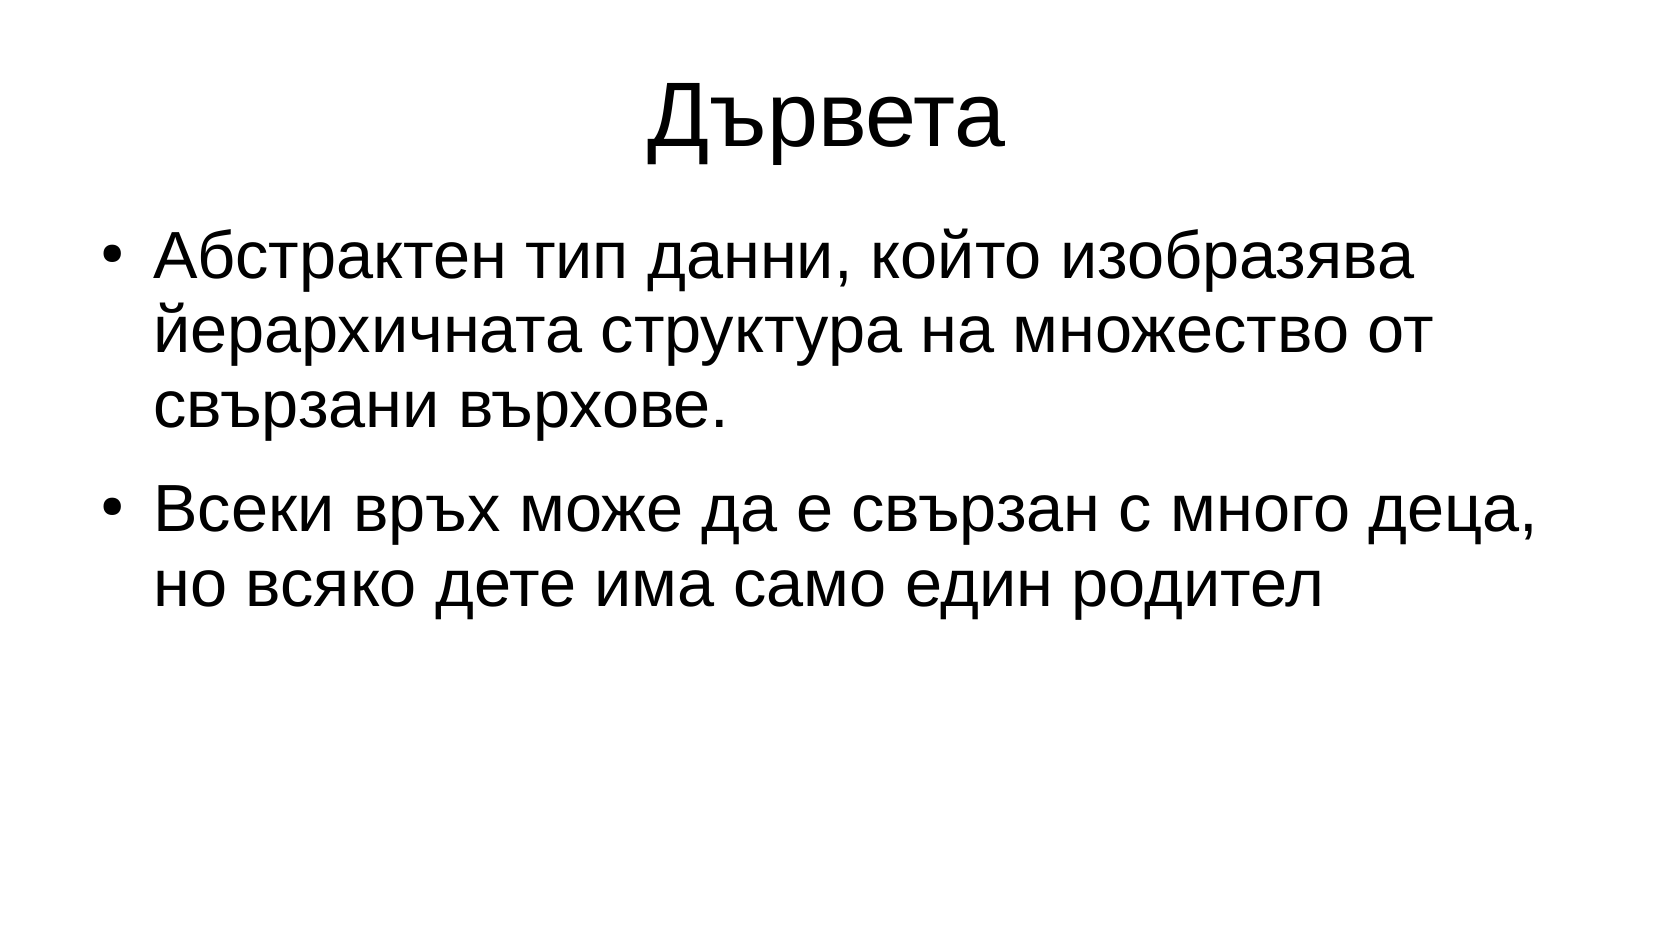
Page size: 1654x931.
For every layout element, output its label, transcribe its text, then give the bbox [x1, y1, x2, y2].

list Абстрактен тип данни, който изобразява йерархичната структура на множество от свързани върхове. Всеки връх може да е свързан с много деца, но всяко дете има само един родител [82, 217, 1571, 758]
title Дървета [82, 37, 1571, 193]
